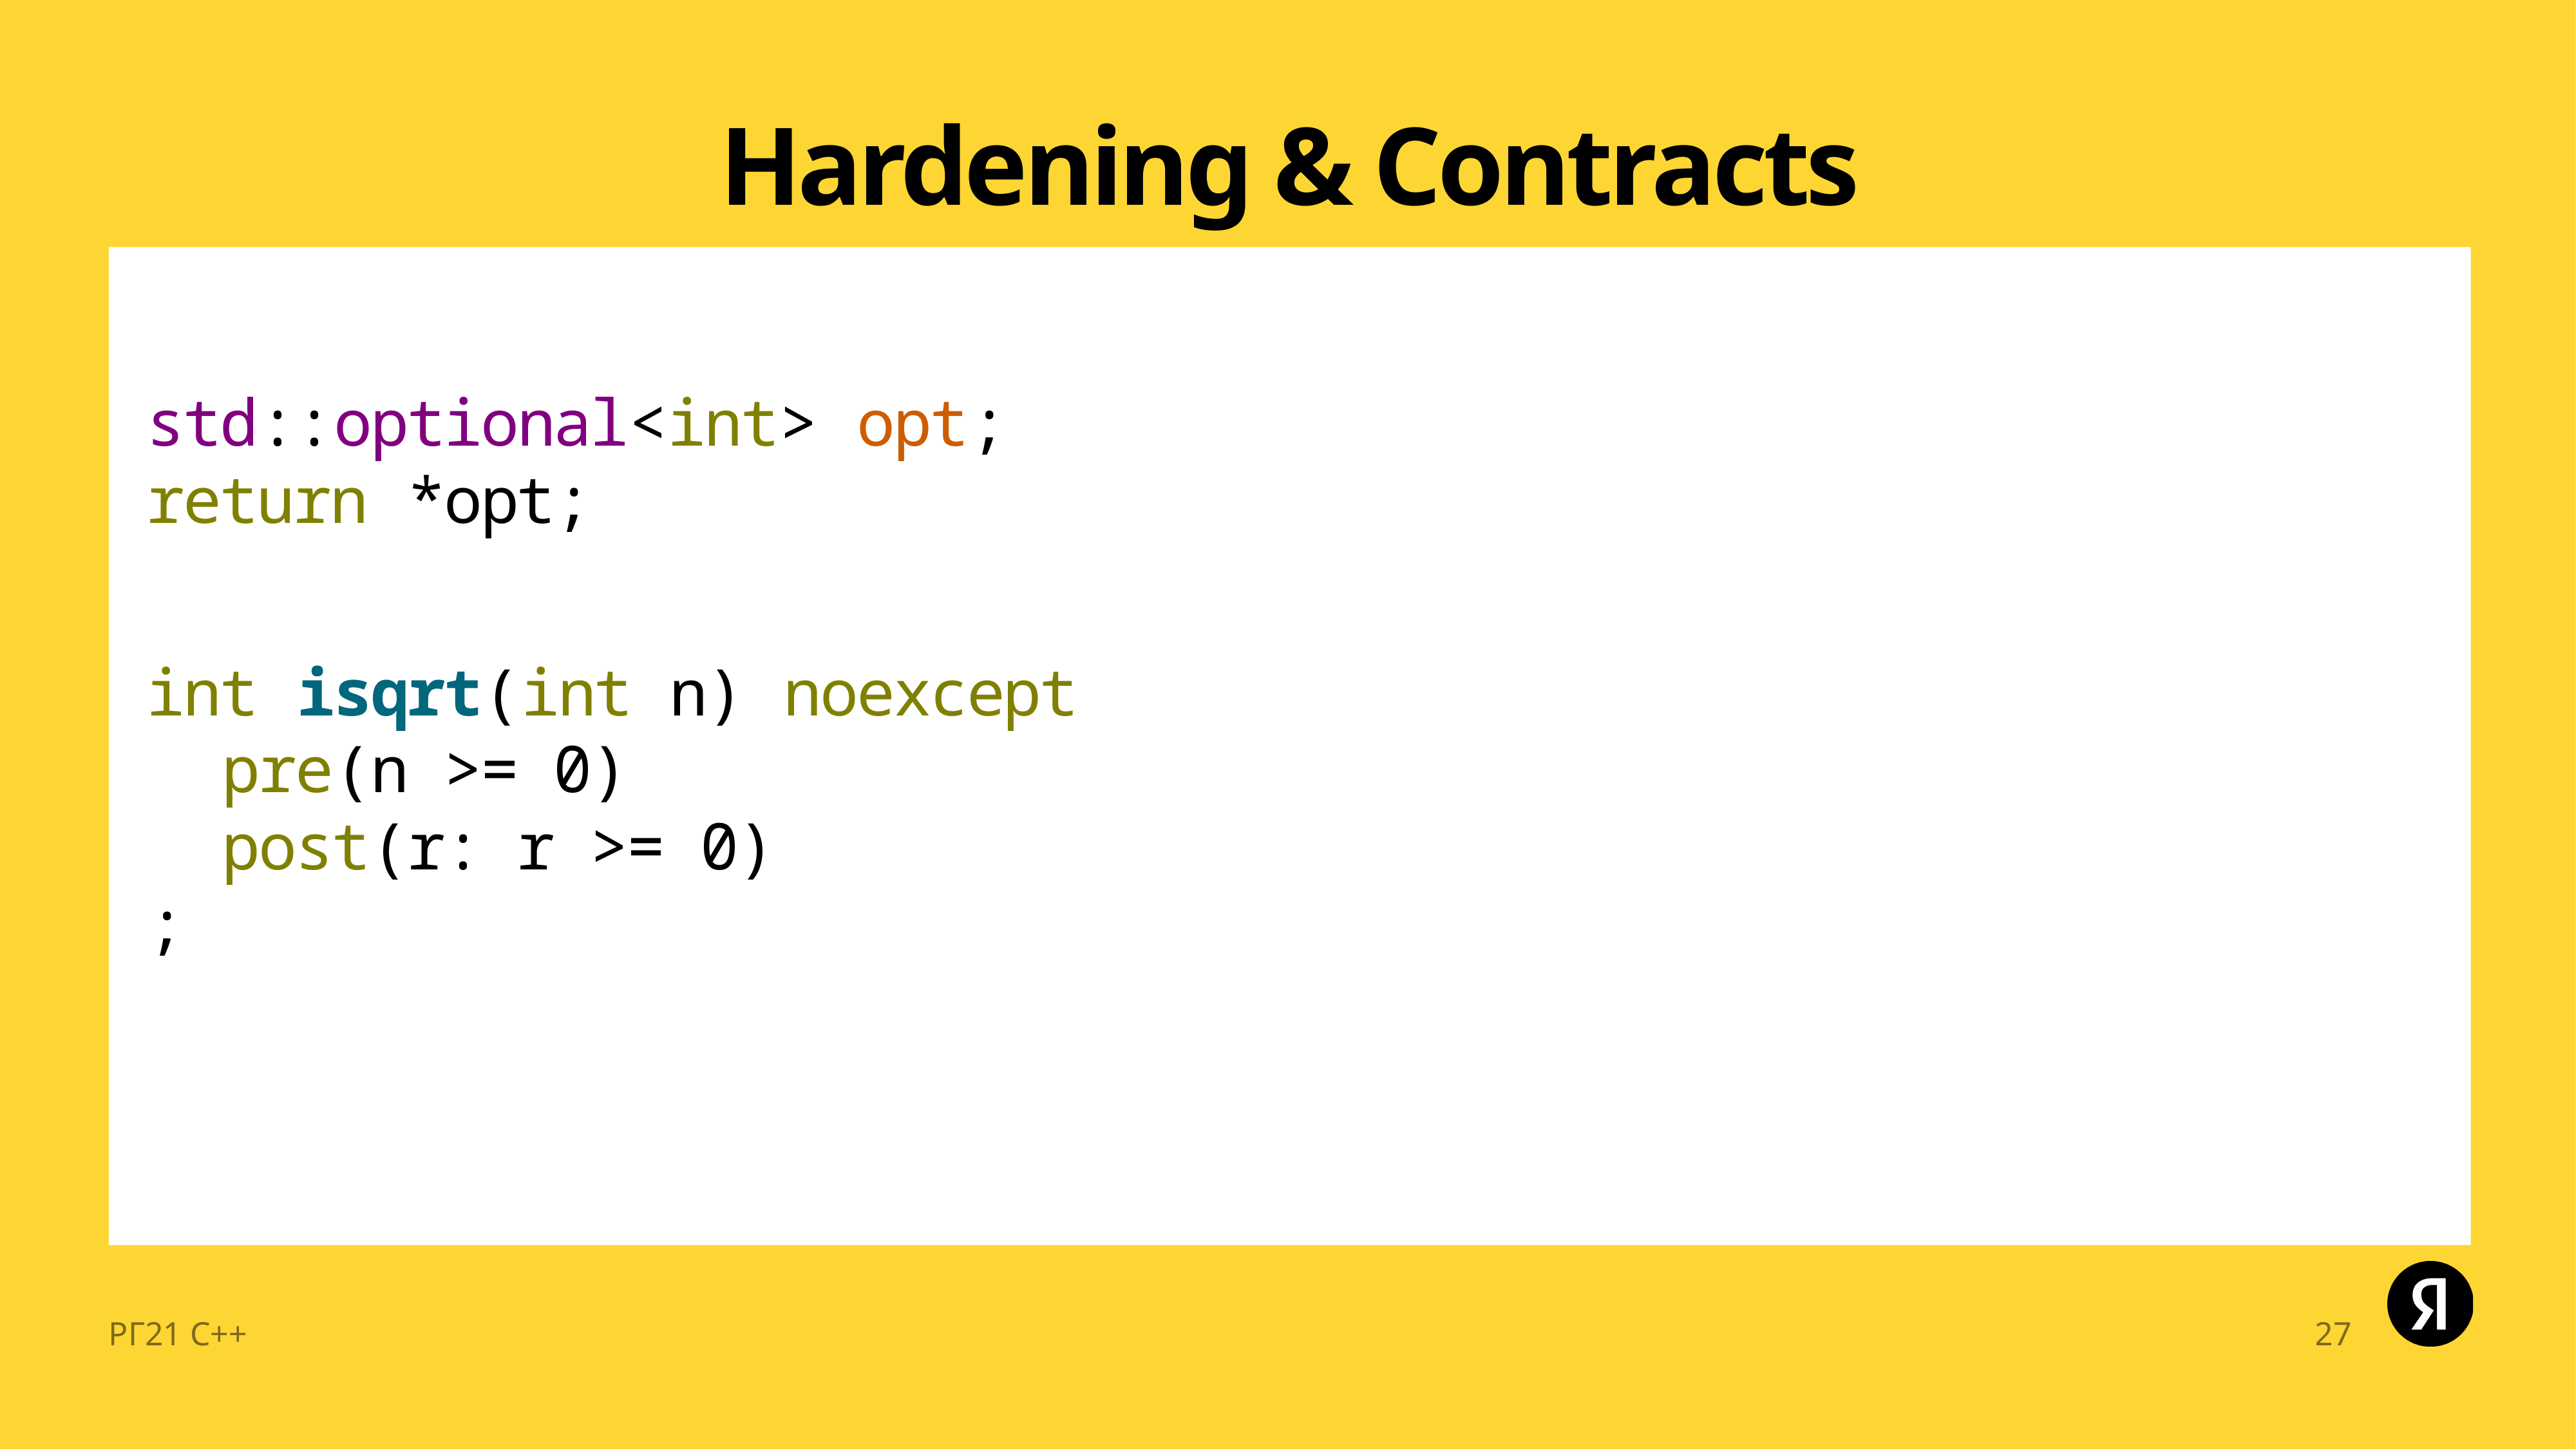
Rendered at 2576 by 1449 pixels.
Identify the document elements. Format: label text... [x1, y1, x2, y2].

title Hardening & Contracts [106, 101, 2473, 228]
picture [2387, 1261, 2474, 1347]
list std::optional<int> opt; return *opt; int isqrt(int n) noexcept pre(n >= 0) post(r: r >= 0) ; [108, 247, 2471, 1245]
